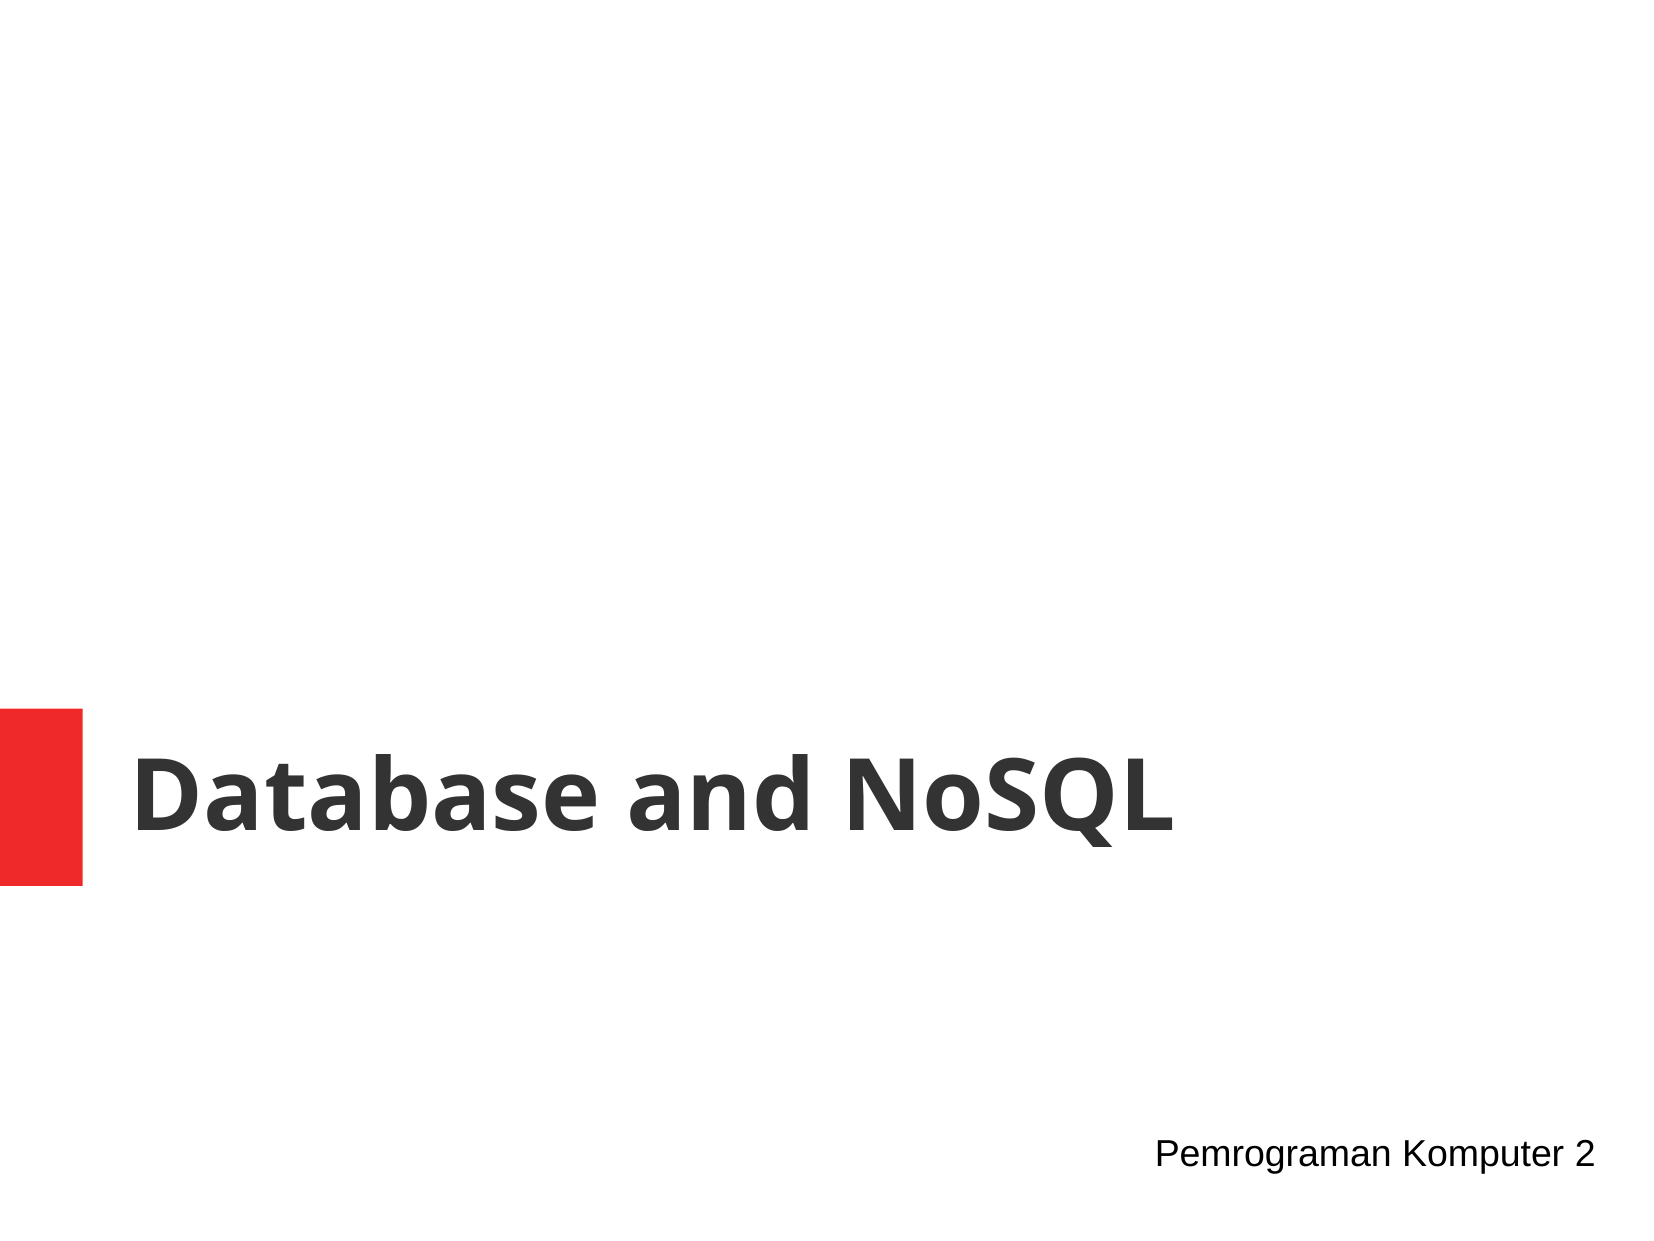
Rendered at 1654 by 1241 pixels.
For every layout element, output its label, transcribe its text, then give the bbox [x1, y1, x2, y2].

text_box Pemrograman Komputer 2 [1140, 1125, 1611, 1182]
title Database and NoSQL [129, 673, 1536, 910]
subtitle Java [129, 968, 1536, 1241]
